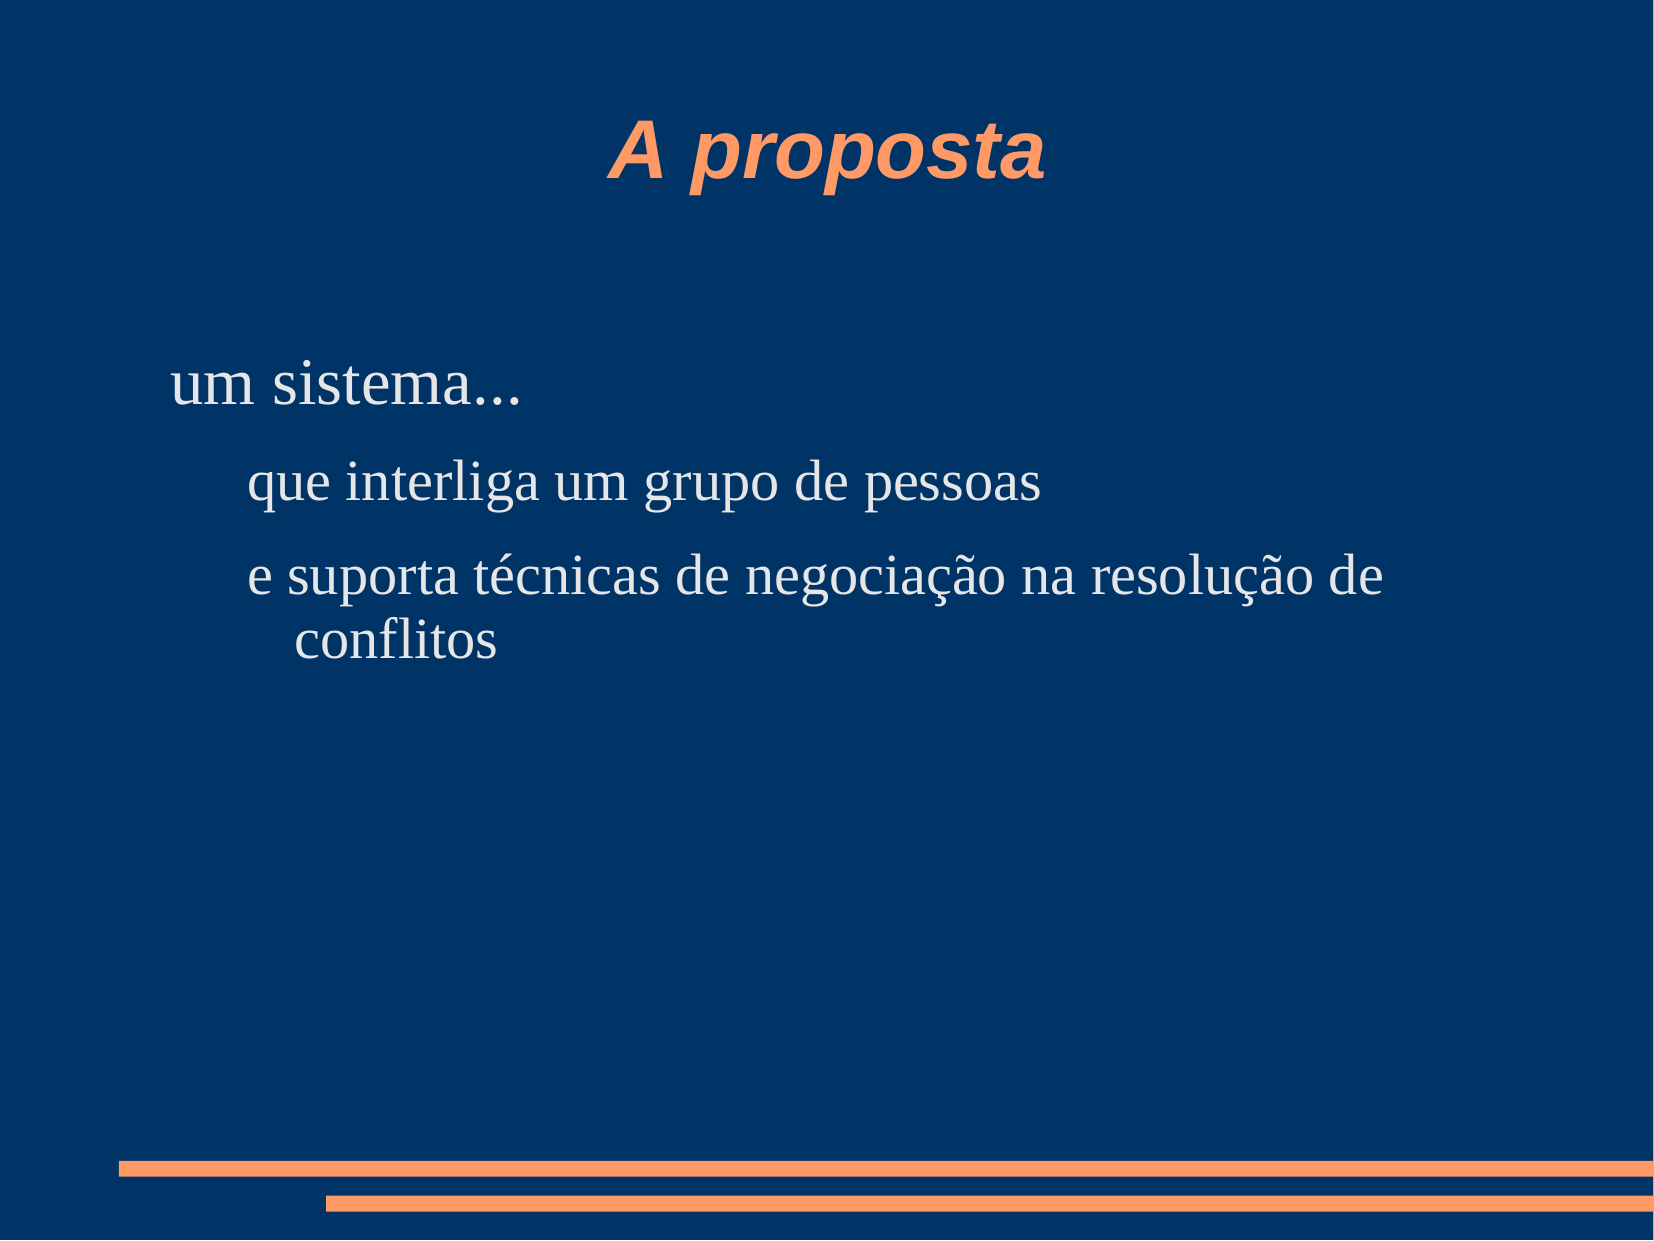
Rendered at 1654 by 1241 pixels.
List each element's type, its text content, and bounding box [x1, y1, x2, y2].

title A proposta [121, 46, 1534, 254]
list um sistema... que interliga um grupo de pessoas e suporta técnicas de negociação na resolução de conflitos [152, 344, 1534, 1127]
